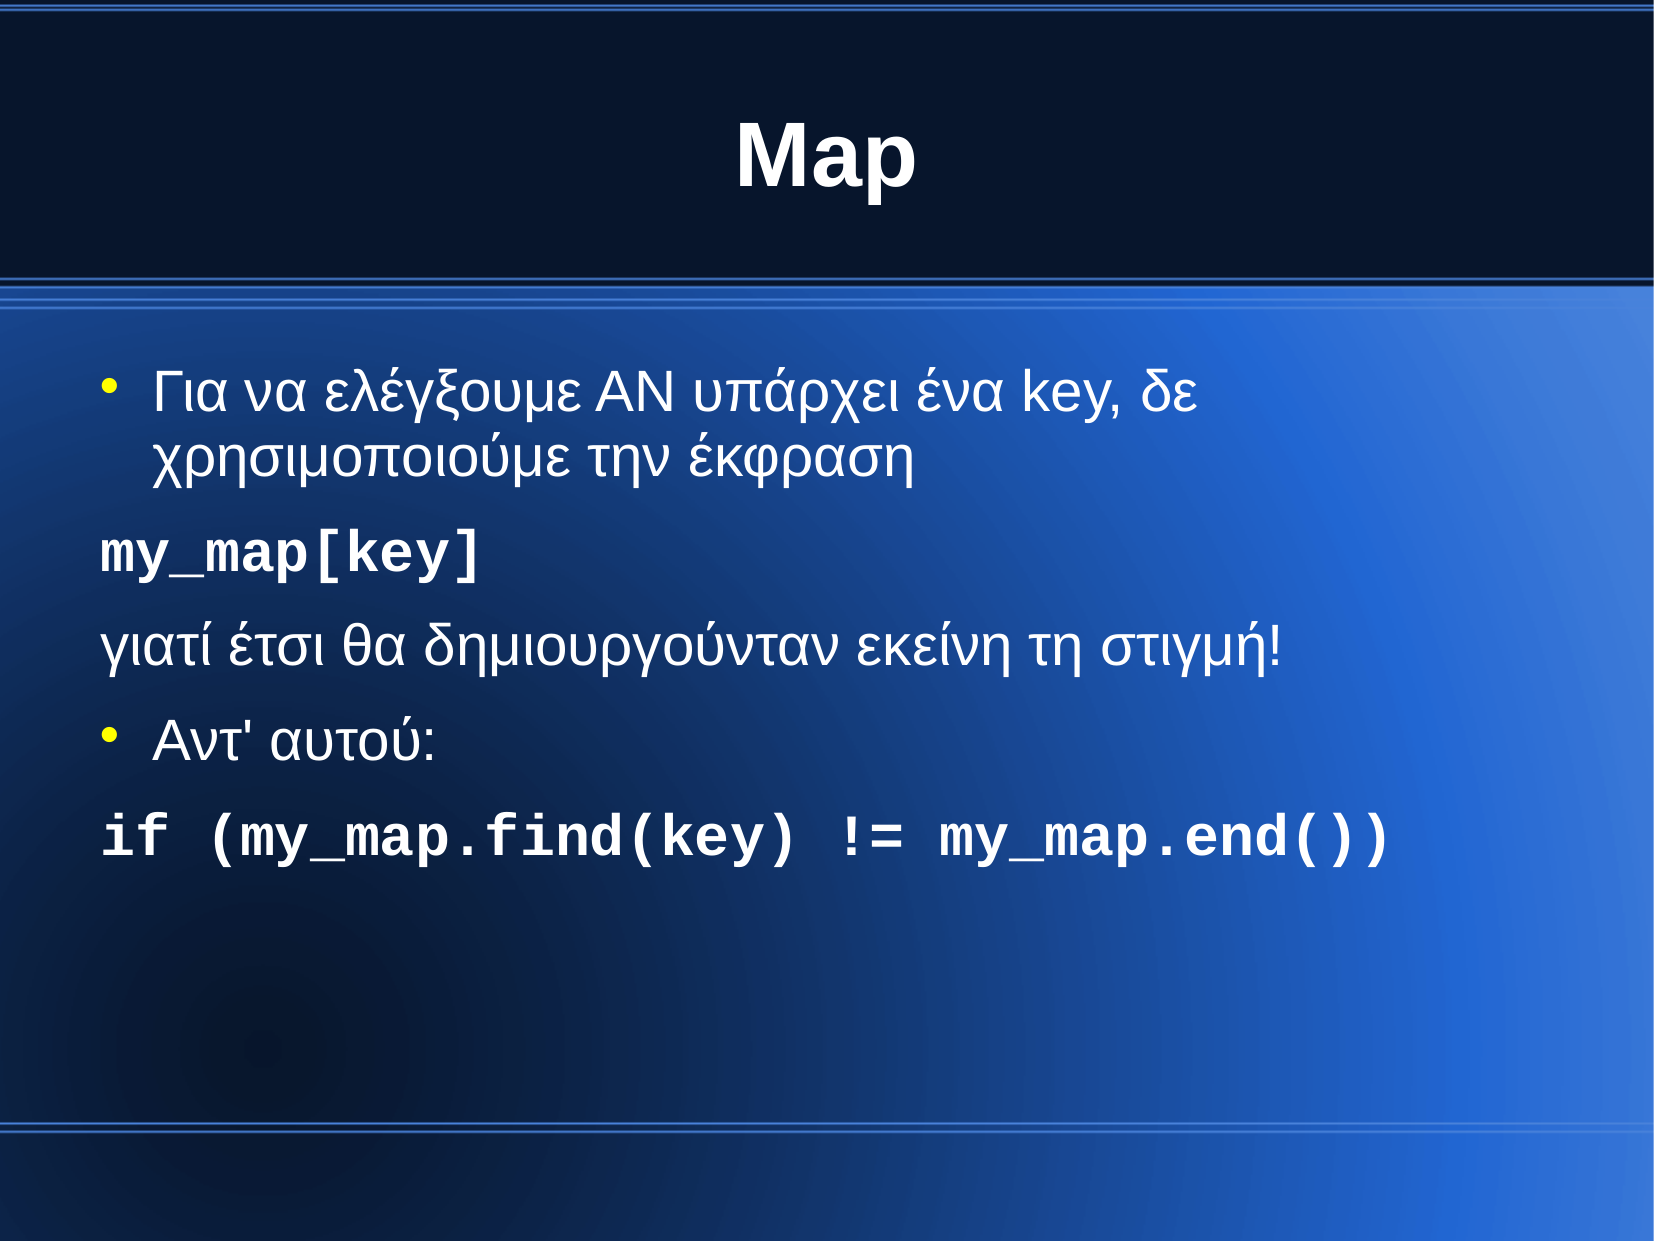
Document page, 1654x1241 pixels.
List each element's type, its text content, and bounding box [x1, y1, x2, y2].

title Map [82, 49, 1571, 257]
list Για να ελέγξουμε ΑΝ υπάρχει ένα key, δε χρησιμοποιούμε την έκφραση my_map[key] γιατί έτσι θα δημιουργούνταν εκείνη τη στιγμή! Αντ' αυτού: if (my_map.find(key) != my_map.end()) [82, 355, 1571, 1174]
picture [0, 0, 1654, 1241]
